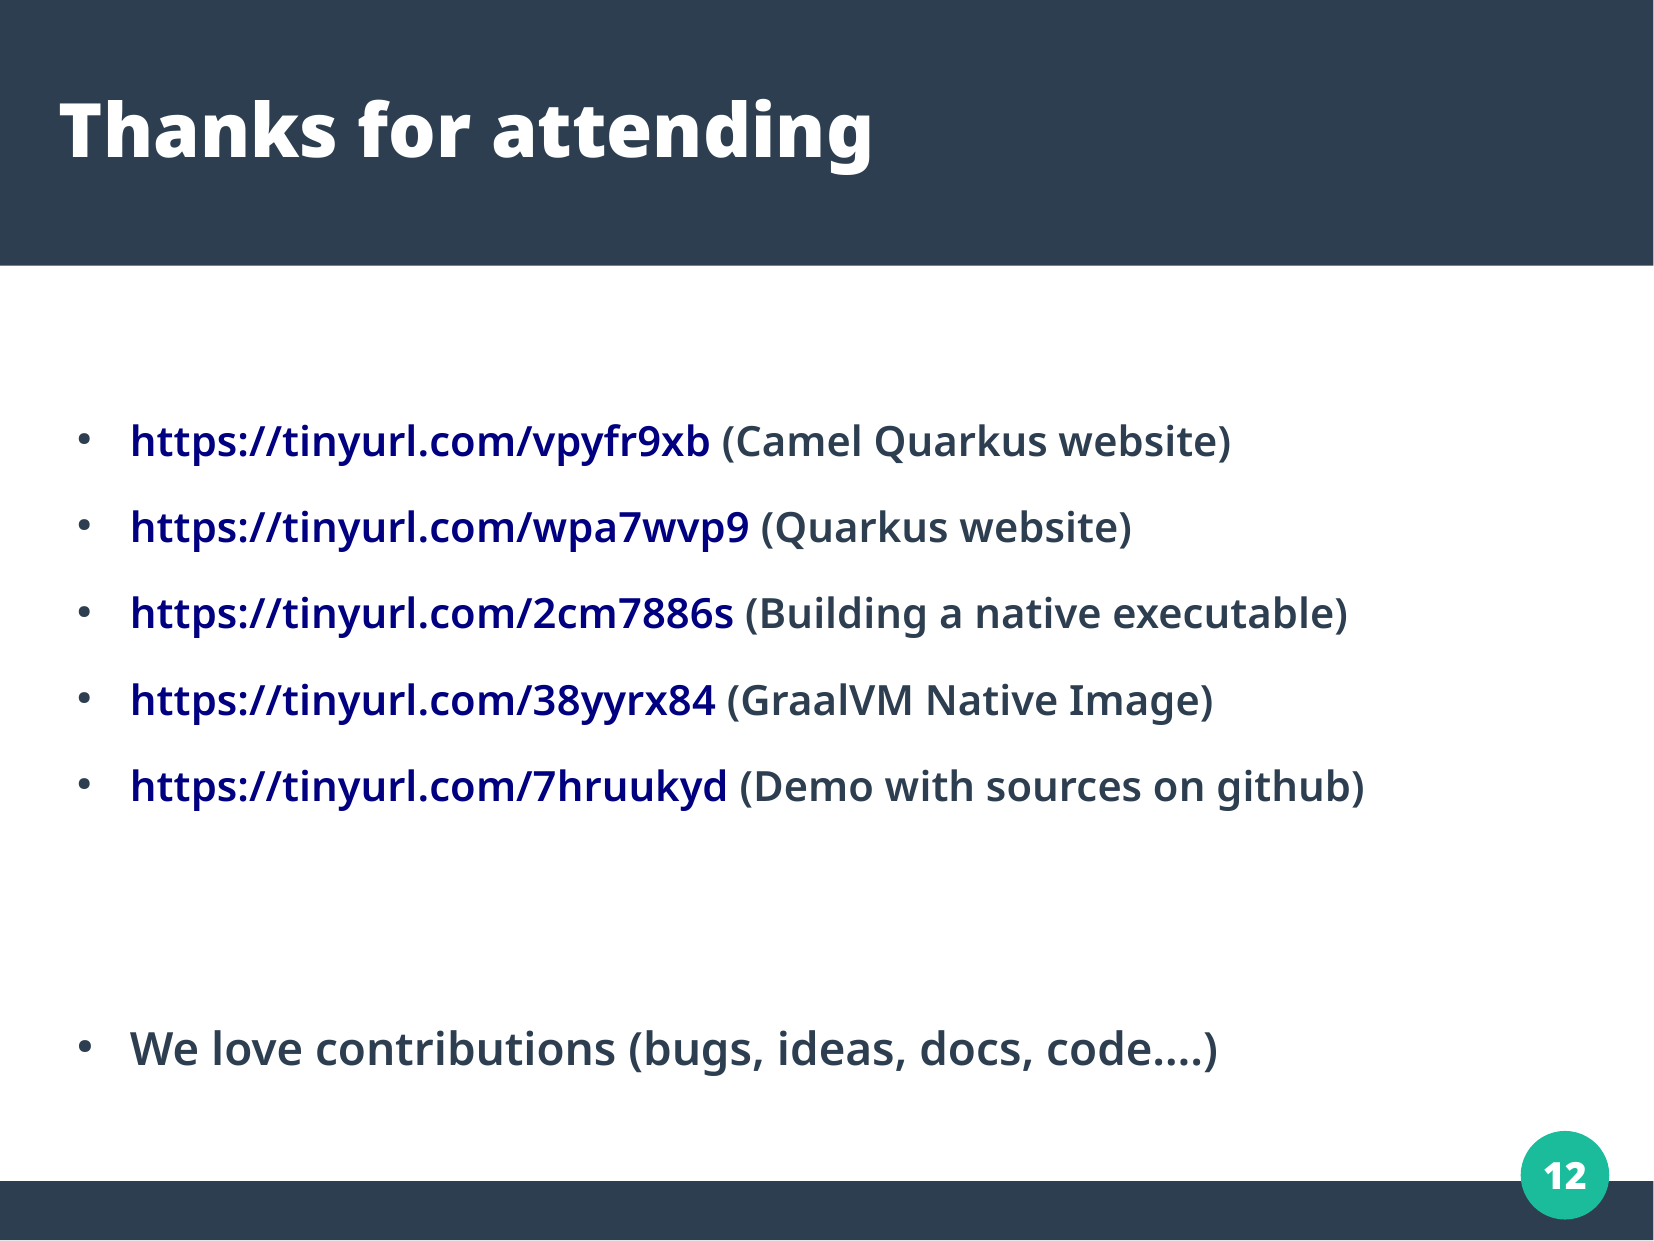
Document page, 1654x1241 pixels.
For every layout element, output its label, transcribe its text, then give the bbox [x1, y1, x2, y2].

list https://tinyurl.com/vpyfr9xb (Camel Quarkus website) https://tinyurl.com/wpa7wvp9 (Quarkus website) https://tinyurl.com/2cm7886s (Building a native executable) https://tinyurl.com/38yyrx84 (GraalVM Native Image) https://tinyurl.com/7hruukyd (Demo with sources on github) We love contributions (bugs, ideas, docs, code….) [59, 324, 1595, 1152]
title Thanks for attending [59, 49, 1595, 207]
